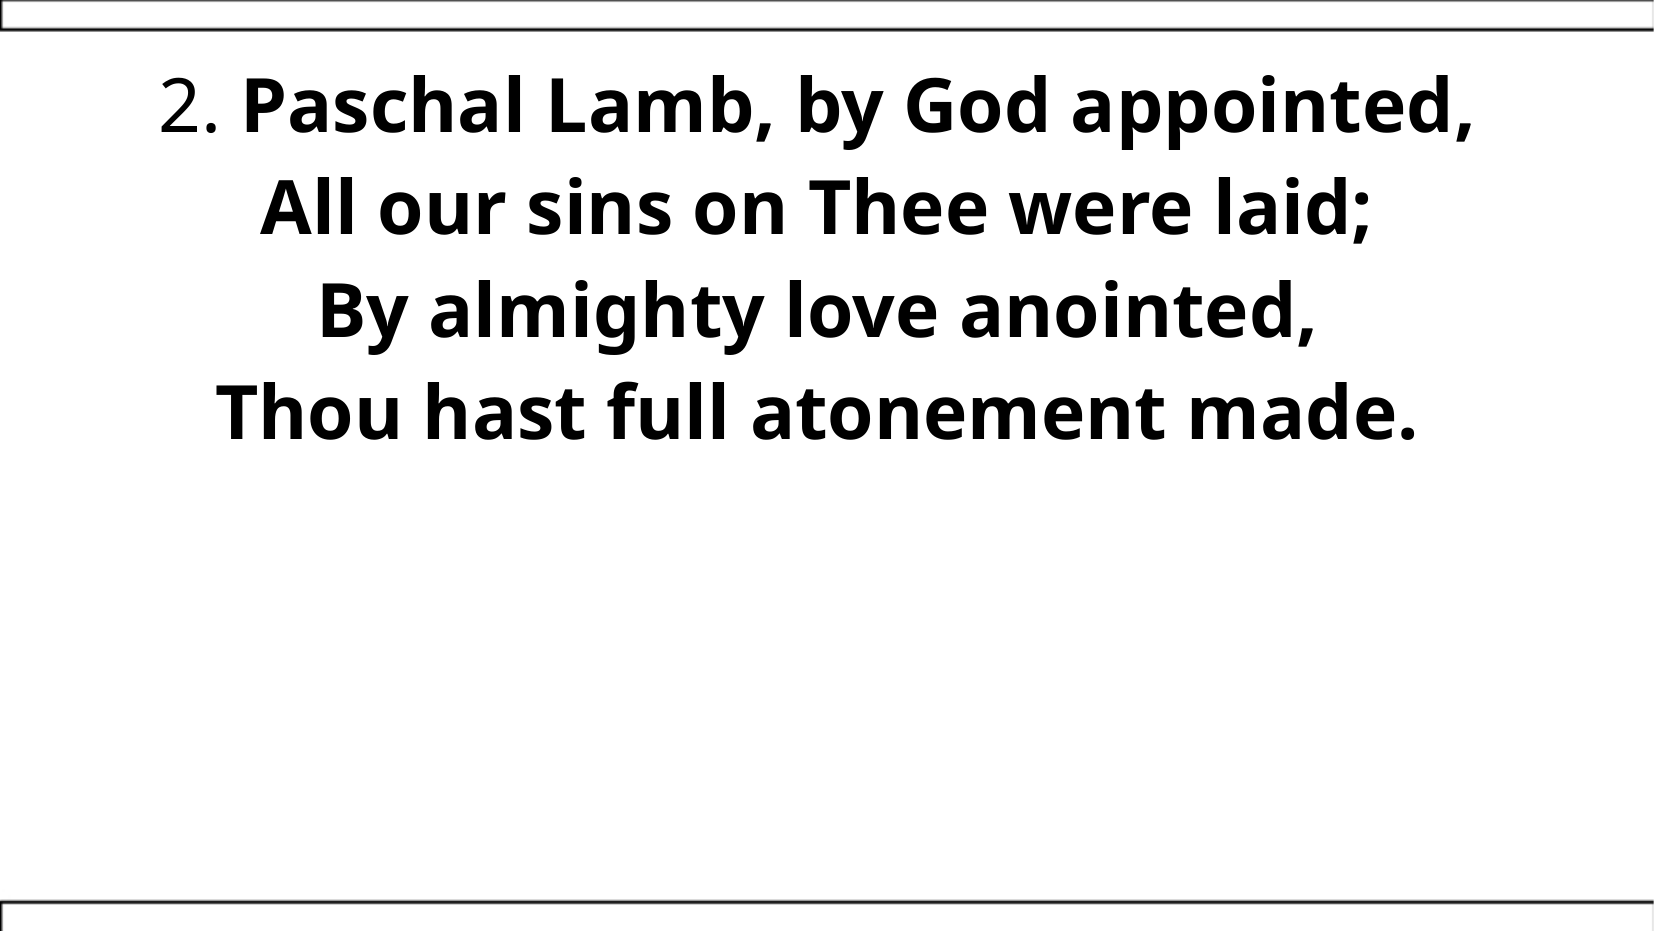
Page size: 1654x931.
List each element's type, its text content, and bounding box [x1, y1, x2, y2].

picture [0, 0, 1654, 931]
text_box 2. Paschal Lamb, by God appointed, All our sins on Thee were laid; By almighty love anointed, Thou hast full atonement made. [75, 45, 1561, 460]
